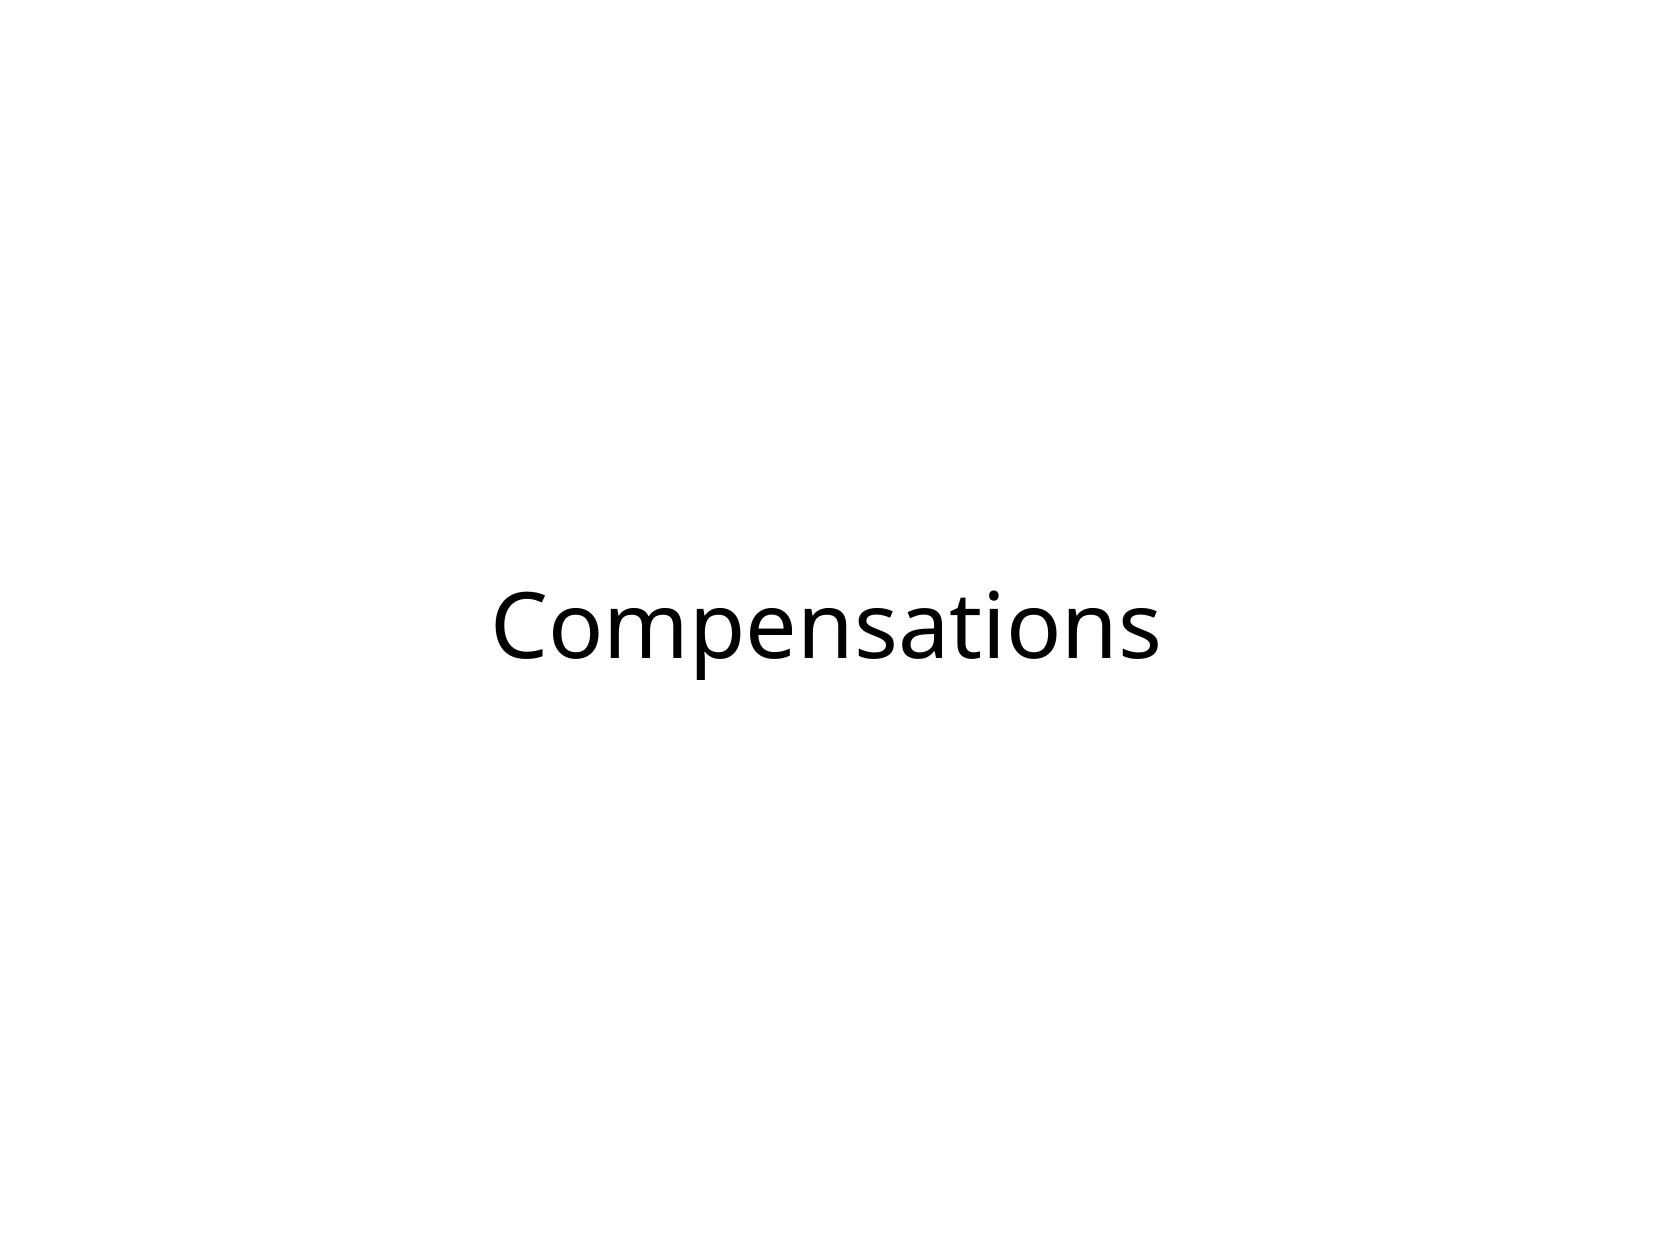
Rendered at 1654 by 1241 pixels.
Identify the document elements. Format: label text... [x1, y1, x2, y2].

title Compensations [82, 519, 1571, 727]
